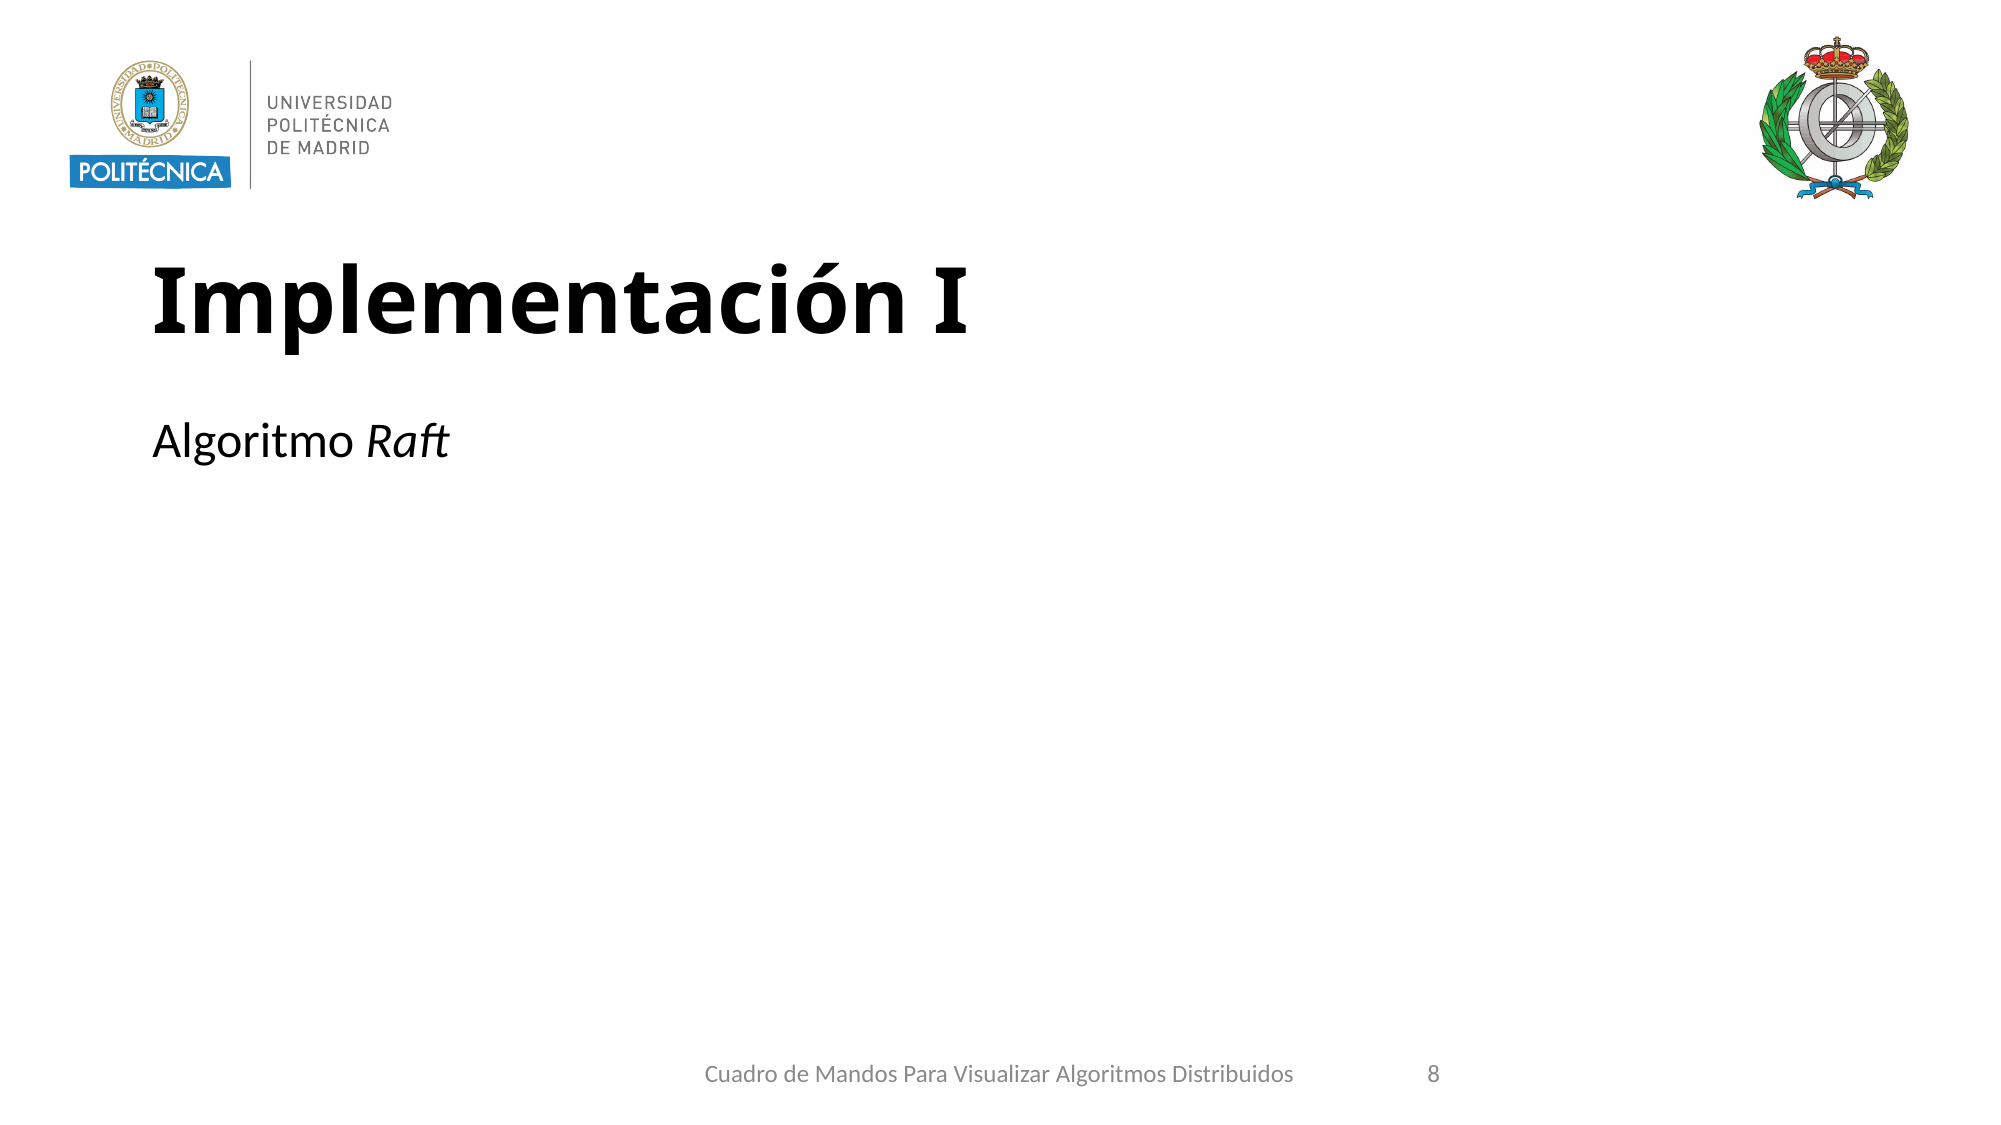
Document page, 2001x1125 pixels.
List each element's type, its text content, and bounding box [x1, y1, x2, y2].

picture [48, 34, 436, 215]
title Implementación I [137, 214, 1863, 394]
text_box [1412, 1042, 1863, 1103]
picture [1751, 34, 1918, 201]
text_box Cuadro de Mandos Para Visualizar Algoritmos Distribuidos [662, 1042, 1338, 1103]
list Algoritmo Raft [137, 407, 1863, 1033]
